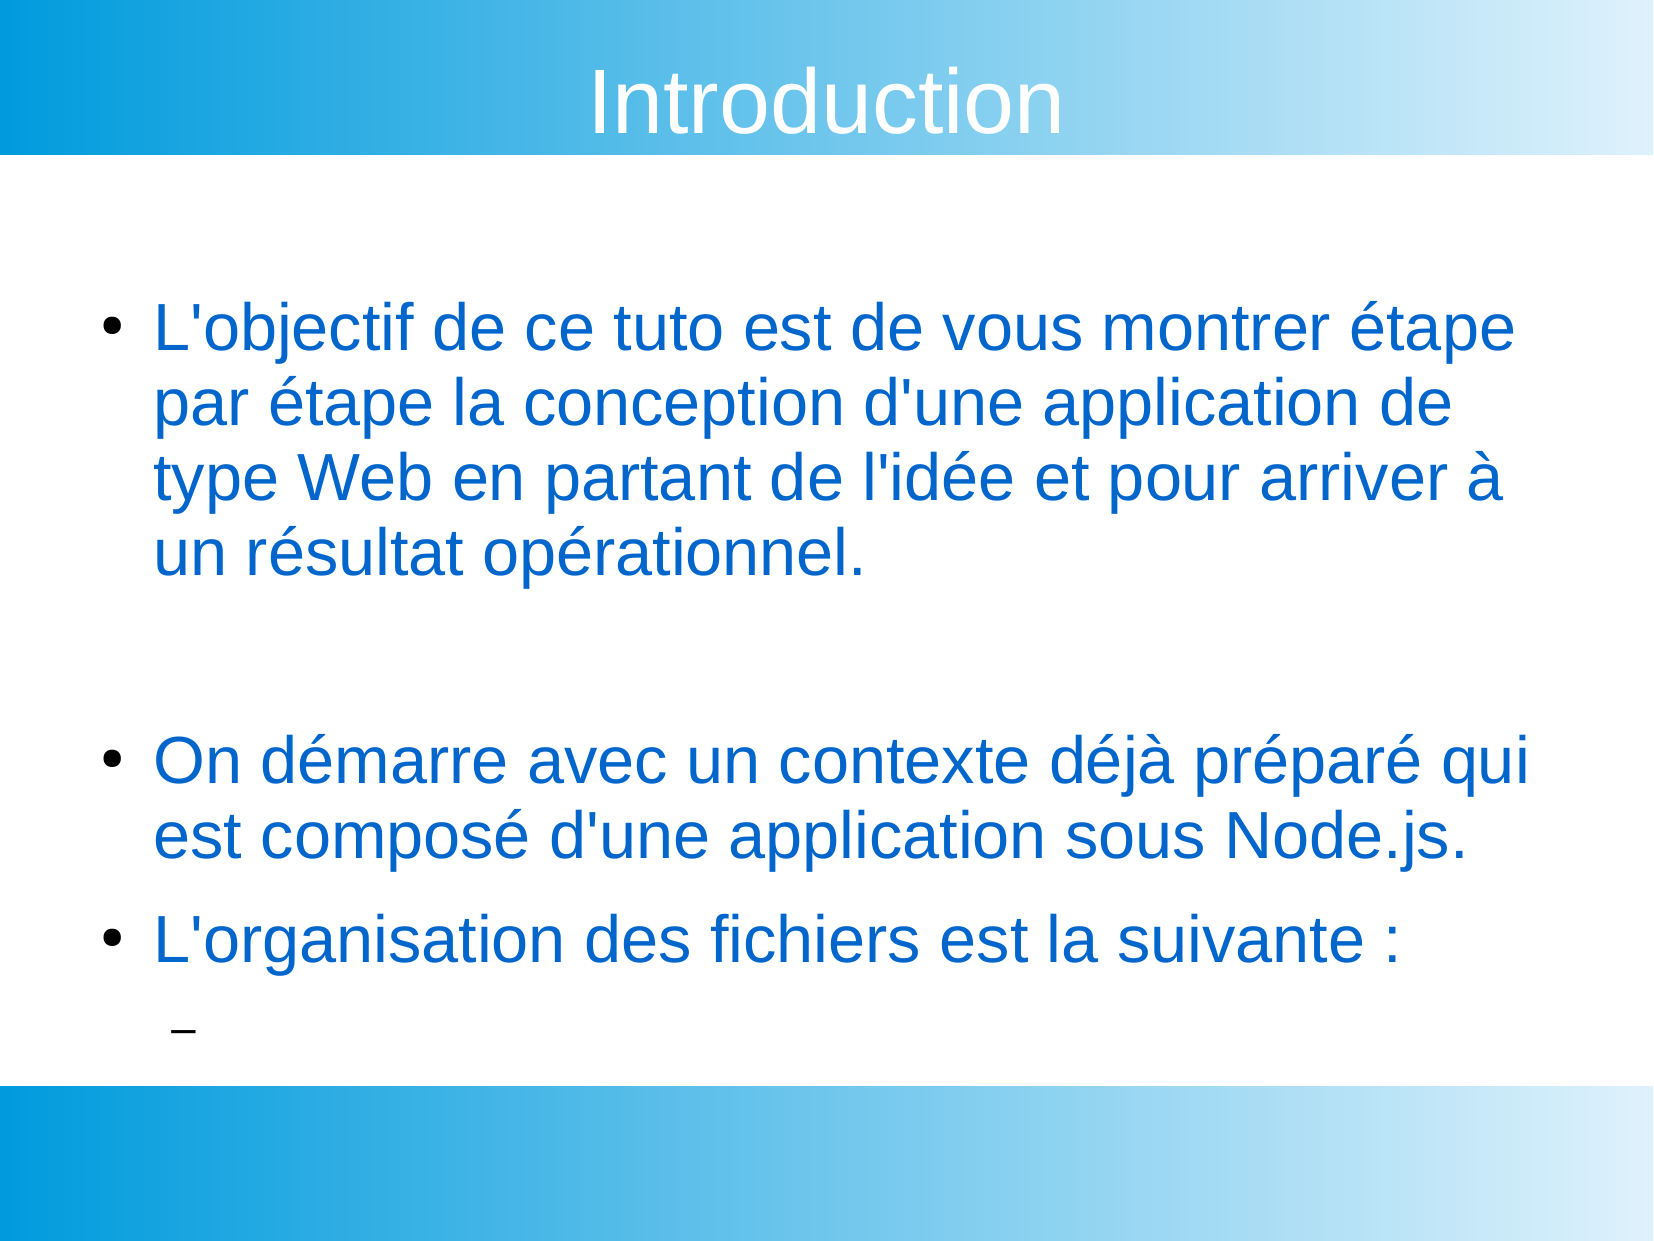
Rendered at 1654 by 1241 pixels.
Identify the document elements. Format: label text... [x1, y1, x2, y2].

list L'objectif de ce tuto est de vous montrer étape par étape la conception d'une application de type Web en partant de l'idée et pour arriver à un résultat opérationnel. On démarre avec un contexte déjà préparé qui est composé d'une application sous Node.js. L'organisation des fichiers est la suivante : [82, 290, 1571, 1010]
title Introduction [82, 49, 1571, 155]
